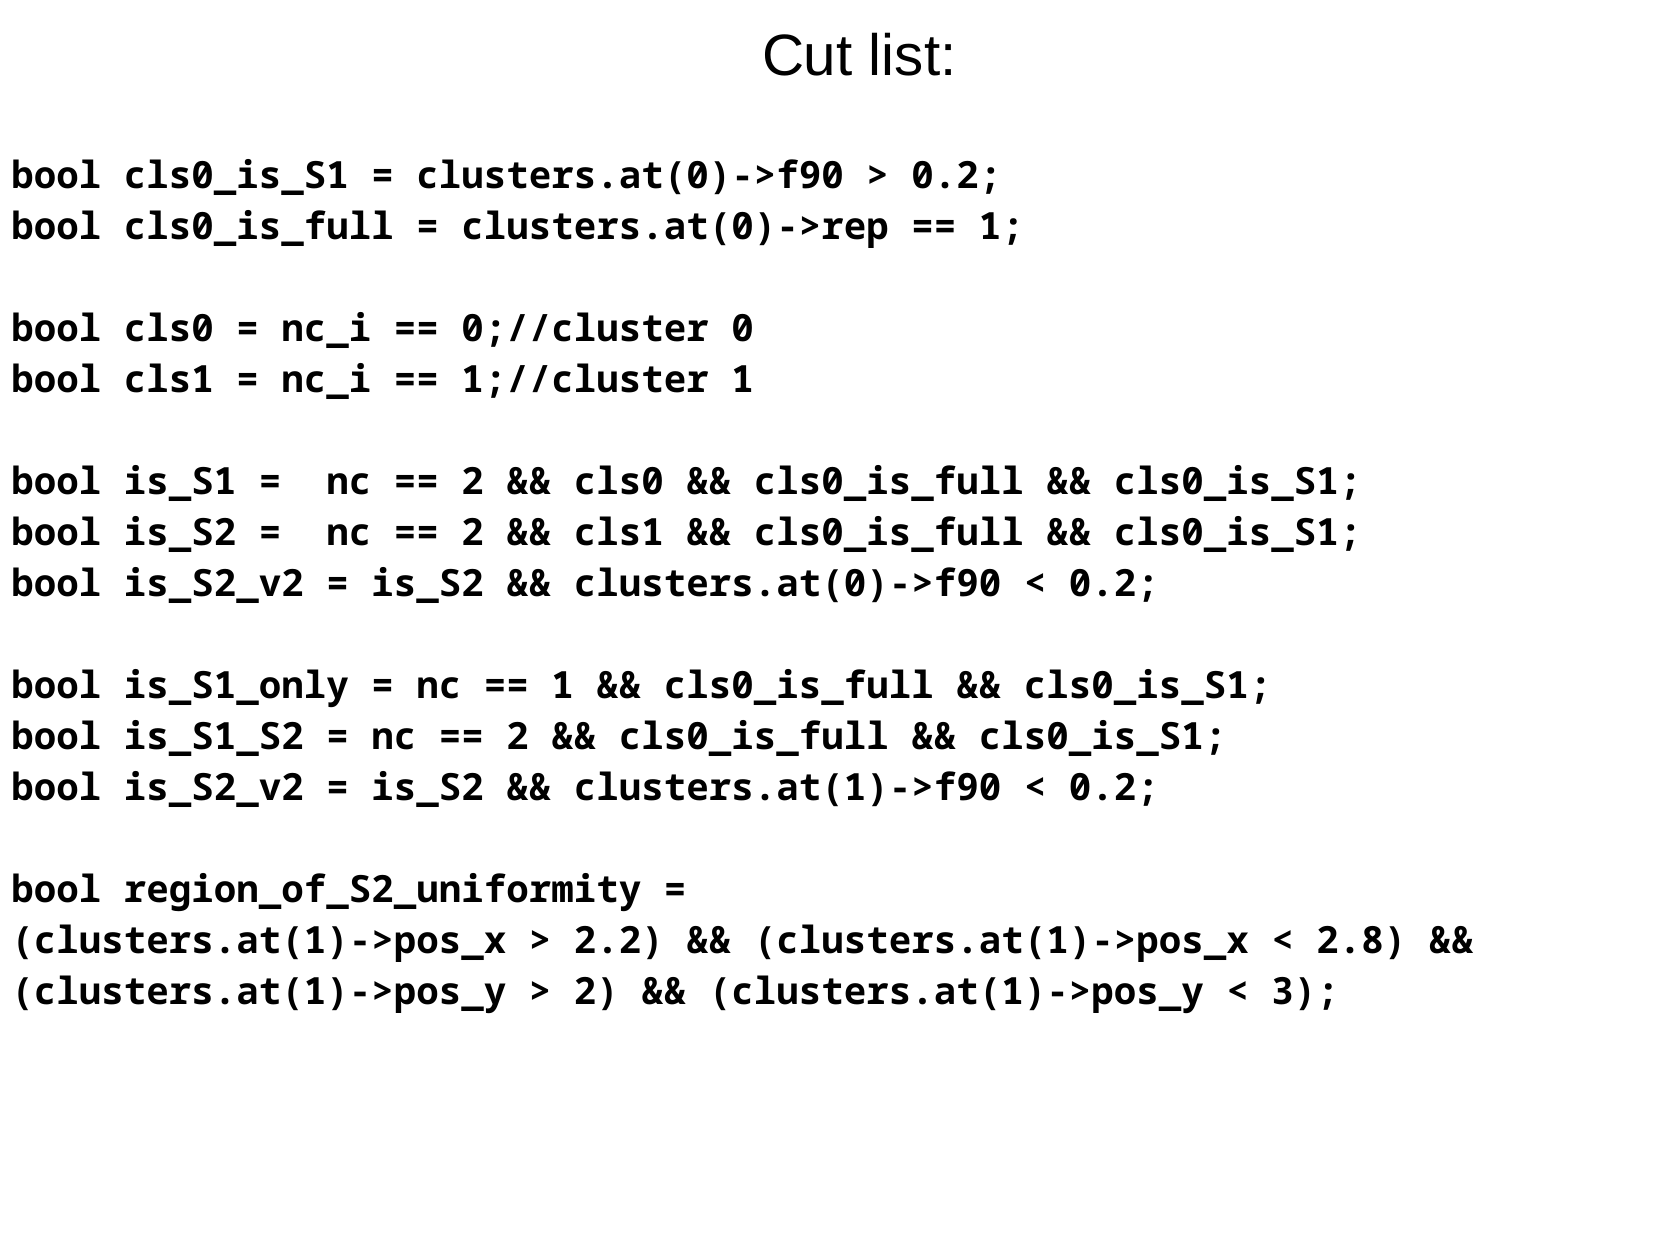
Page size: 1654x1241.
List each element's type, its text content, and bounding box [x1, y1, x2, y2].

text_box bool cls0_is_S1 = clusters.at(0)->f90 > 0.2; bool cls0_is_full = clusters.at(0)->rep == 1; bool cls0 = nc_i == 0;//cluster 0 bool cls1 = nc_i == 1;//cluster 1 bool is_S1 = nc == 2 && cls0 && cls0_is_full && cls0_is_S1; bool is_S2 = nc == 2 && cls1 && cls0_is_full && cls0_is_S1; bool is_S2_v2 = is_S2 && clusters.at(0)->f90 < 0.2; bool is_S1_only = nc == 1 && cls0_is_full && cls0_is_S1; bool is_S1_S2 = nc == 2 && cls0_is_full && cls0_is_S1; bool is_S2_v2 = is_S2 && clusters.at(1)->f90 < 0.2; bool region_of_S2_uniformity = (clusters.at(1)->pos_x > 2.2) && (clusters.at(1)->pos_x < 2.8) && (clusters.at(1)->pos_y > 2) && (clusters.at(1)->pos_y < 3); [0, 90, 1651, 1150]
text_box Cut list: [518, 15, 1201, 90]
